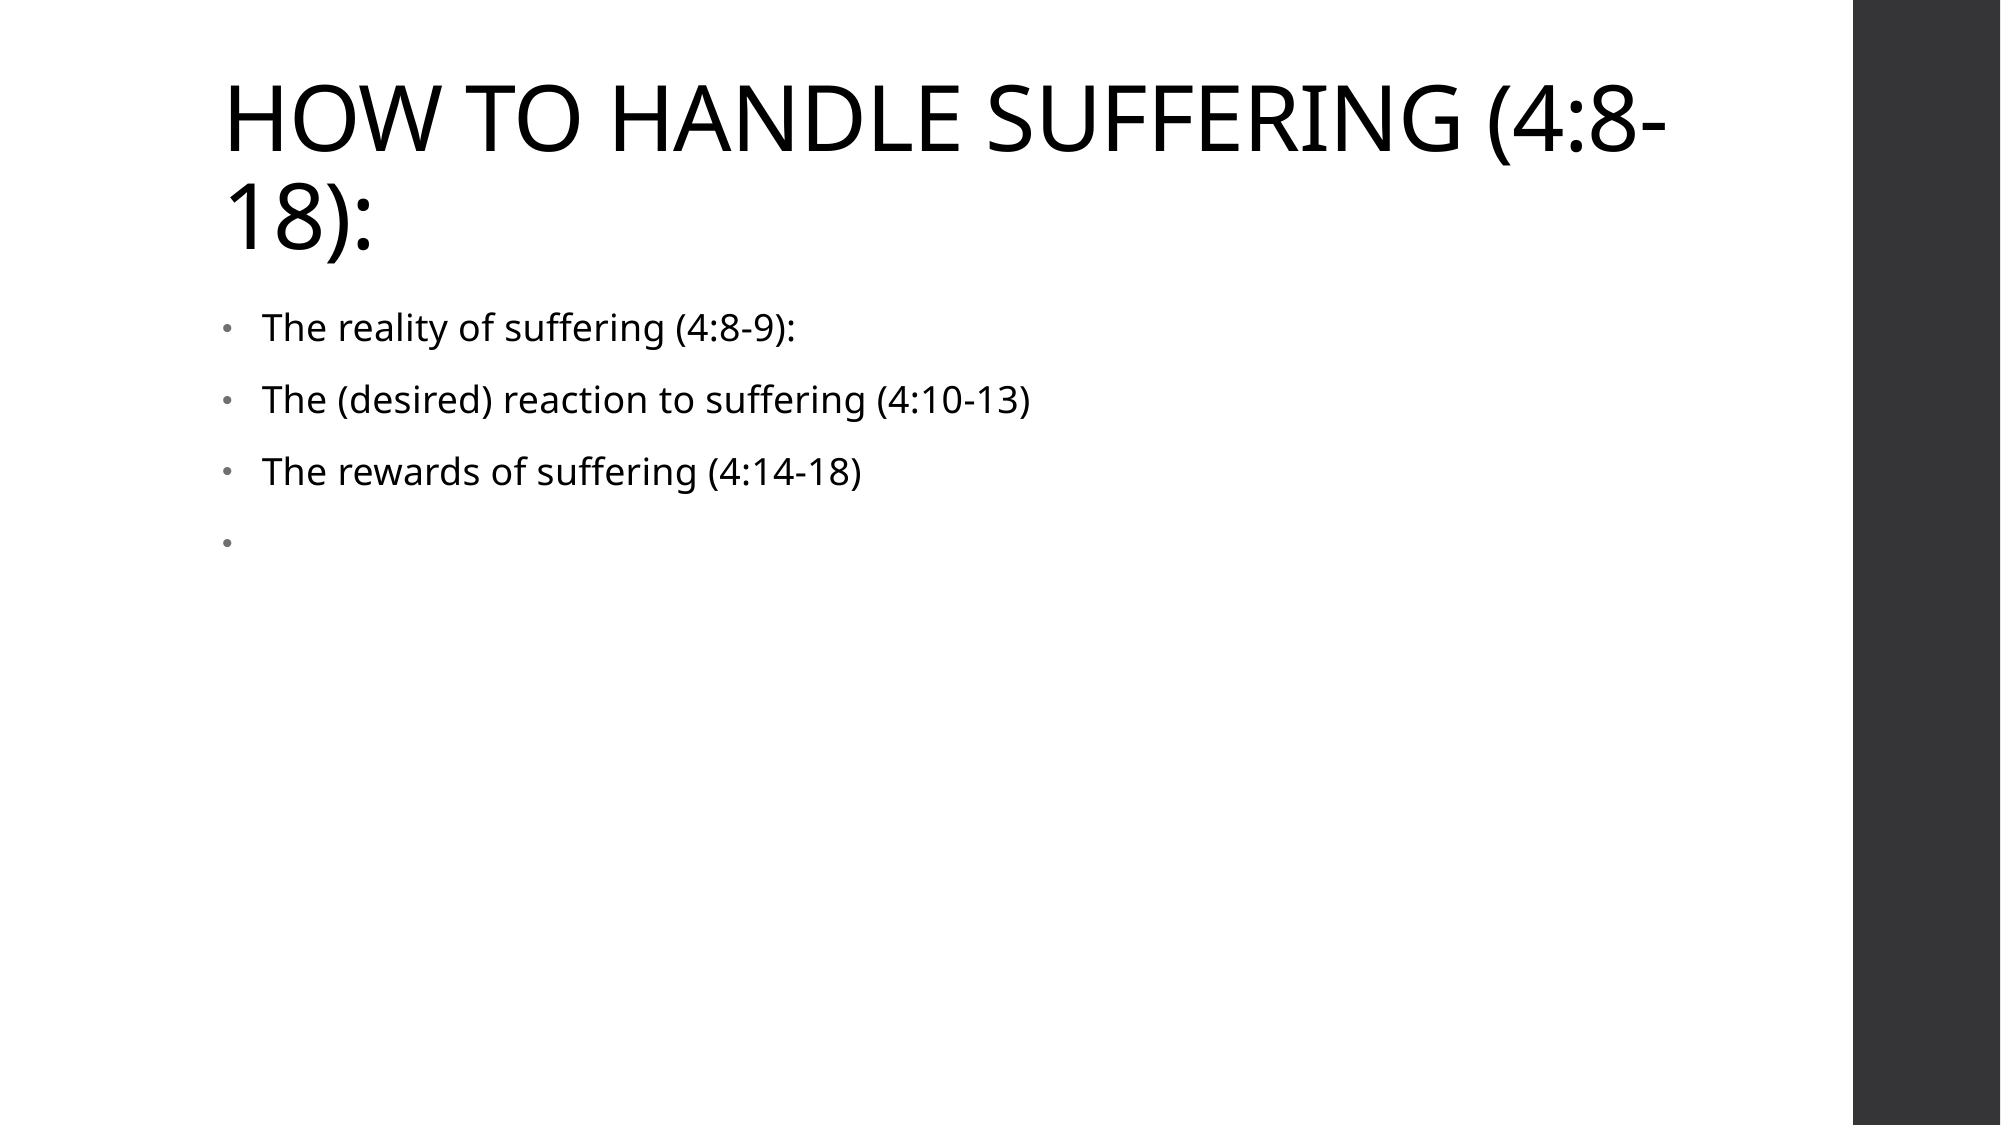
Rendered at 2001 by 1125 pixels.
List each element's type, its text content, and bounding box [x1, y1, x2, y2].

title HOW TO HANDLE SUFFERING (4:8-18): [206, 60, 1797, 278]
list The reality of suffering (4:8-9): The (desired) reaction to suffering (4:10-13) The rewards of suffering (4:14-18) [206, 299, 1617, 1014]
